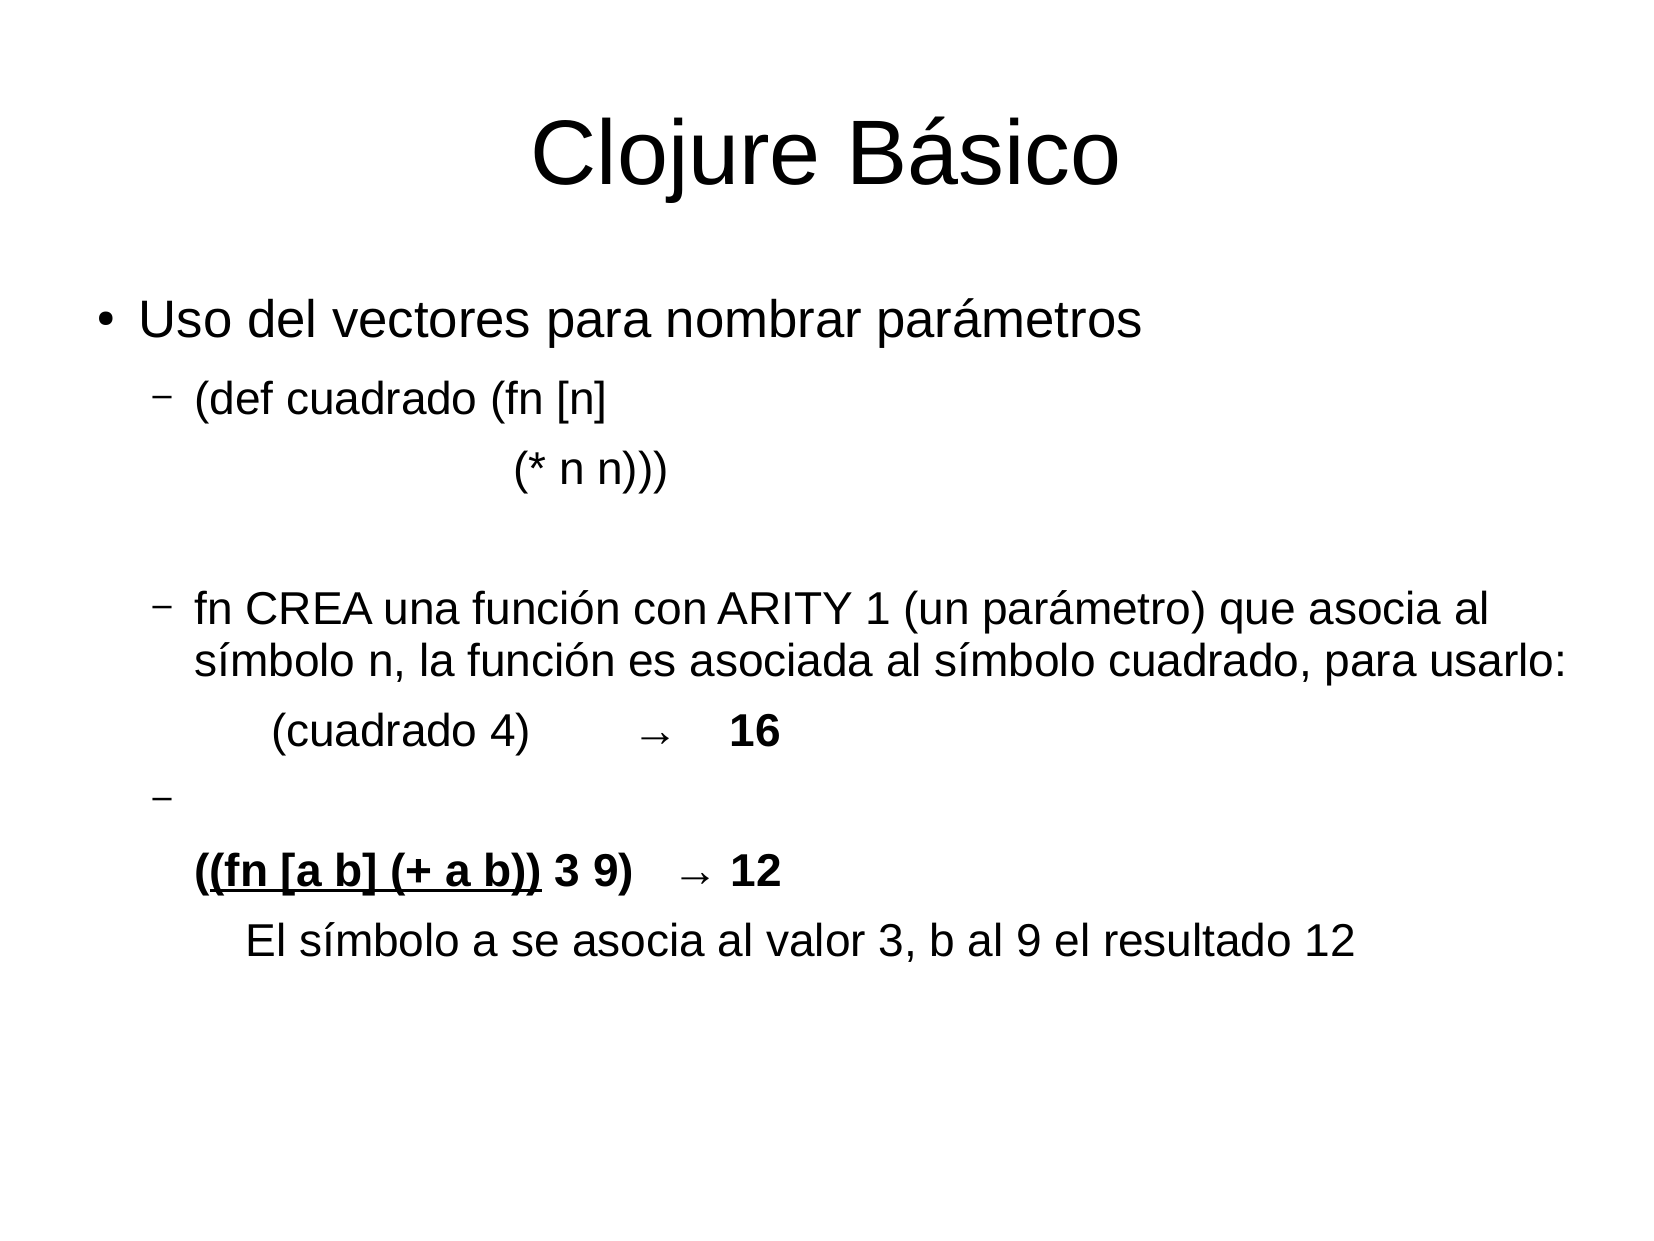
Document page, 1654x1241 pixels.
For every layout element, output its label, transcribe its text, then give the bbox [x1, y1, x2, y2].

list Uso del vectores para nombrar parámetros (def cuadrado (fn [n] (* n n))) fn CREA una función con ARITY 1 (un parámetro) que asocia al símbolo n, la función es asociada al símbolo cuadrado, para usarlo: (cuadrado 4) → 16 ((fn [a b] (+ a b)) 3 9) → 12 El símbolo a se asocia al valor 3, b al 9 el resultado 12 [82, 290, 1571, 1010]
title Clojure Básico [82, 49, 1571, 257]
